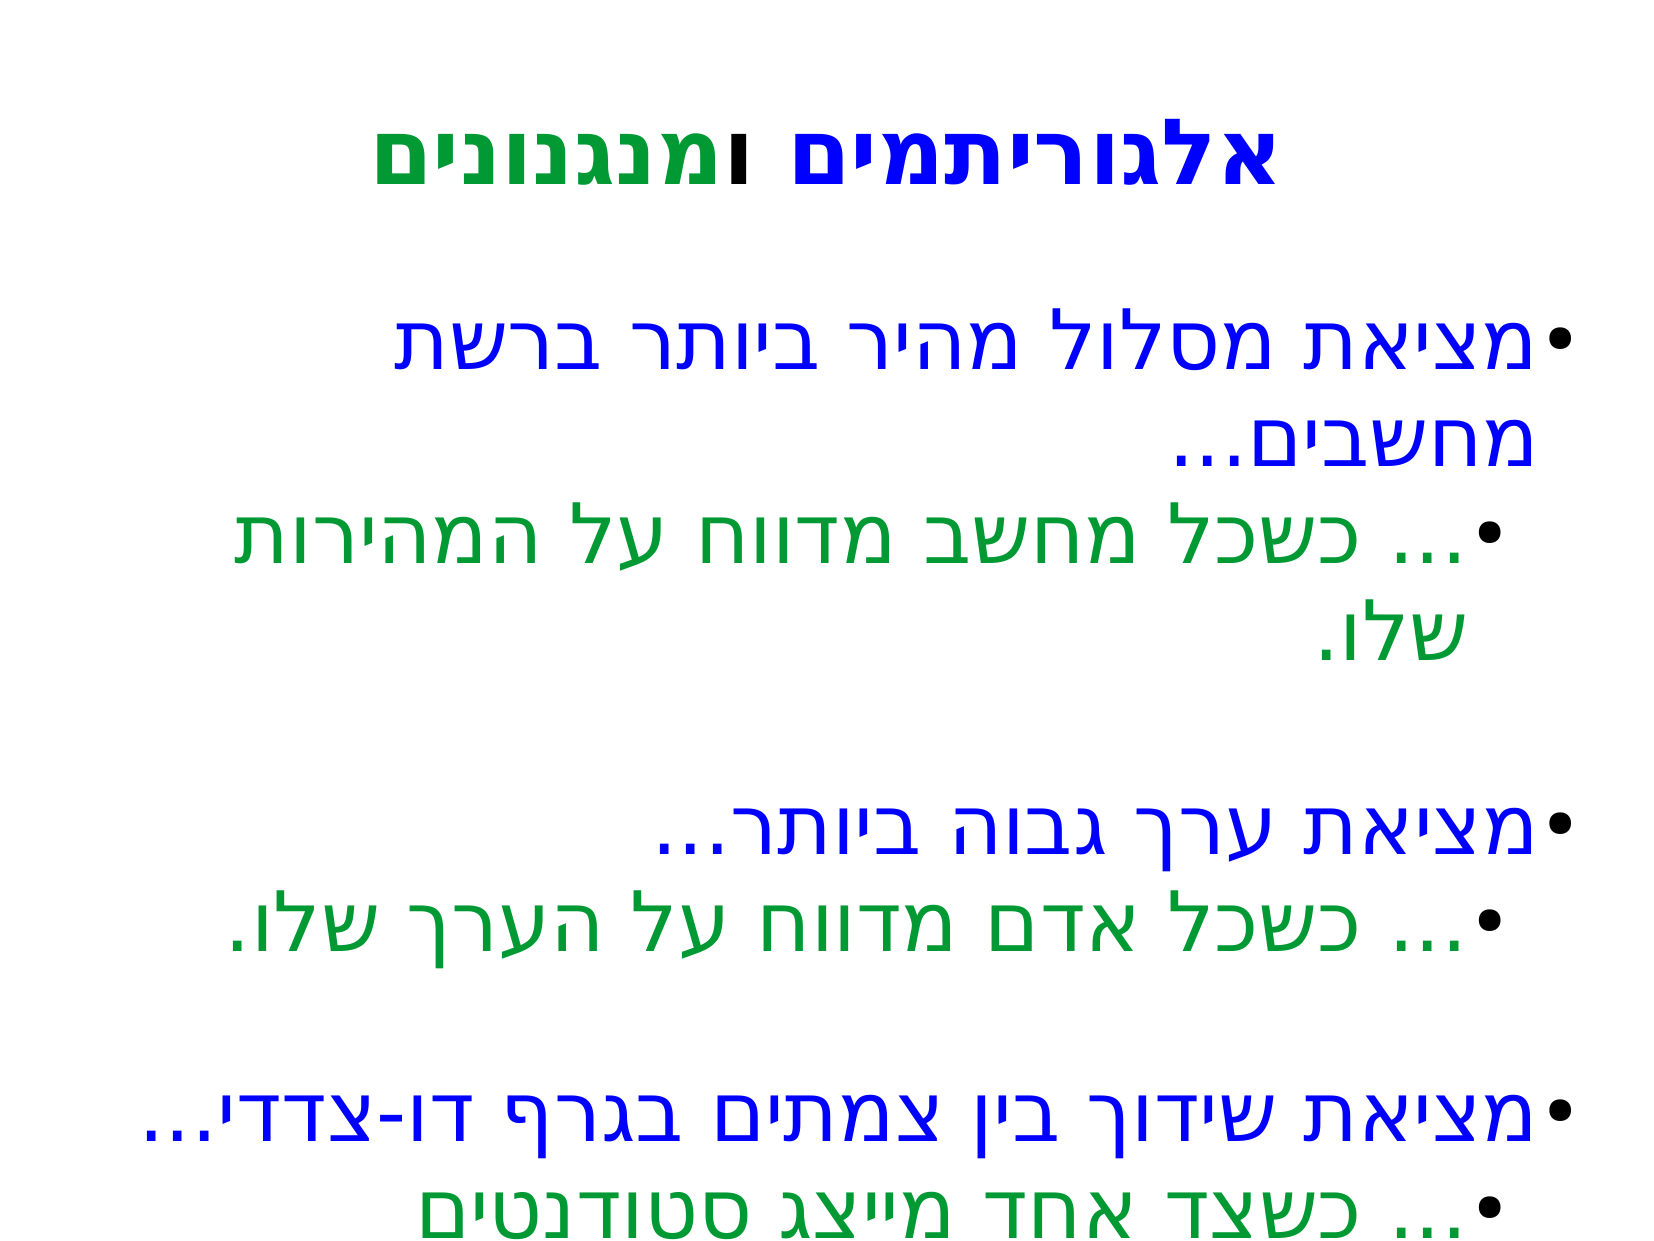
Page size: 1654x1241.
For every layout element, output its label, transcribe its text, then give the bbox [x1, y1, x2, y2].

title אלגוריתמים ומנגנונים [82, 49, 1571, 257]
text_box מציאת מסלול מהיר ביותר ברשת מחשבים... ... כשכל מחשב מדווח על המהירות שלו. מציאת ערך גבוה ביותר... ... כשכל אדם מדווח על הערך שלו. מציאת שידוך בין צמתים בגרף דו-צדדי... ... כשצד אחד מייצג סטודנטים וצד שני מייצג מחלקות. [60, 285, 1591, 1128]
